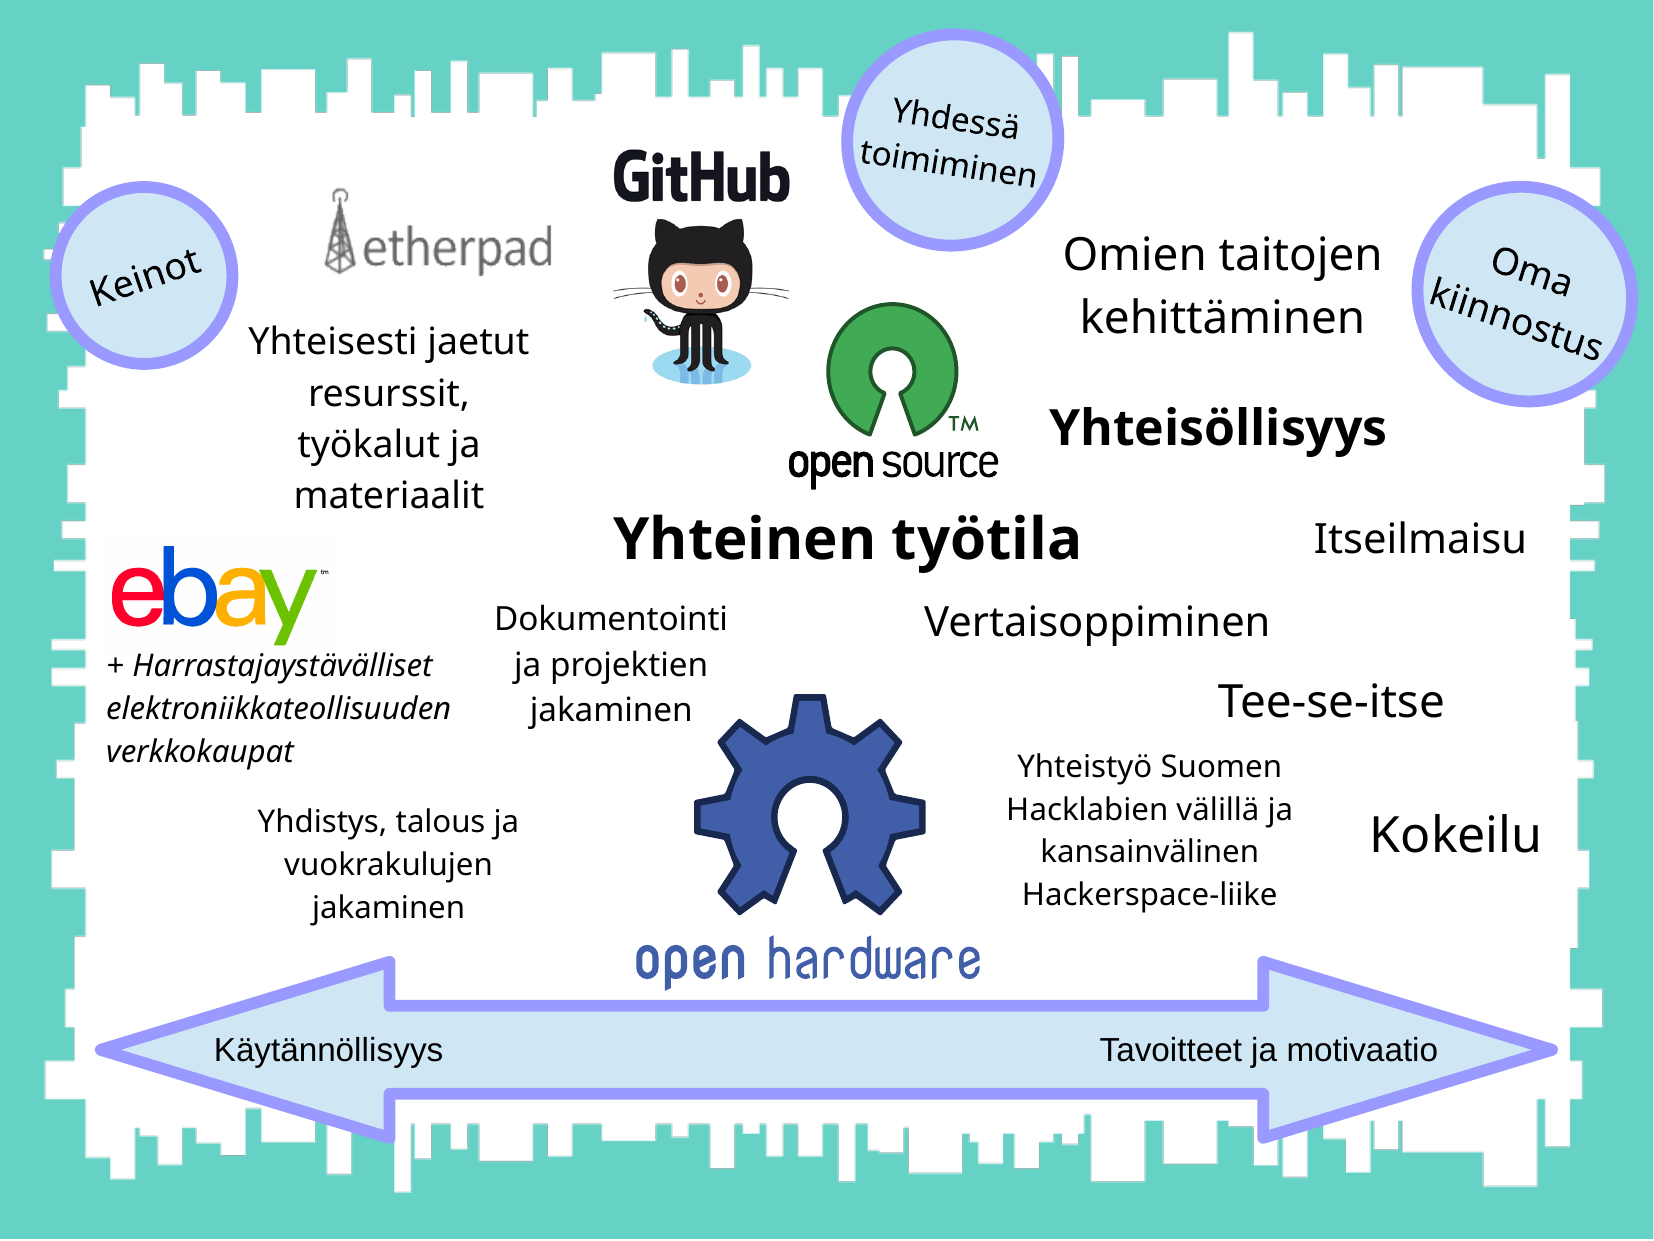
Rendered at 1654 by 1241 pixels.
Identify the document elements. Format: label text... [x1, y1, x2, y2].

text_box Yhdessä toimiminen [847, 34, 1059, 246]
text_box Yhteisöllisyys [1034, 384, 1441, 468]
text_box Tee-se-itse [1203, 661, 1501, 739]
text_box Keinot [55, 187, 233, 364]
text_box Yhteistyö Suomen Hacklabien välillä ja kansainvälinen Hackerspace-liike [988, 736, 1312, 945]
text_box Yhdistys, talous ja vuokrakulujen jakaminen [234, 791, 544, 949]
text_box Vertaisoppiminen [909, 584, 1337, 662]
text_box Yhteinen työtila [574, 489, 1123, 588]
text_box Dokumentointi ja projektien jakaminen [478, 587, 745, 745]
text_box Kokeilu [1355, 791, 1566, 875]
text_box Oma kiinnostus [1417, 186, 1633, 402]
picture [0, 0, 1654, 1239]
text_box Omien taitojen kehittäminen [1039, 214, 1406, 355]
text_box Yhteisesti jaetut resurssit, työkalut ja materiaalit [228, 307, 550, 555]
text_box + Harrastajaystävälliset elektroniikkateollisuuden verkkokaupat [91, 635, 508, 792]
text_box Käytännöllisyys Tavoitteet ja motivaatio [100, 961, 1553, 1138]
text_box Itseilmaisu [1299, 501, 1597, 579]
